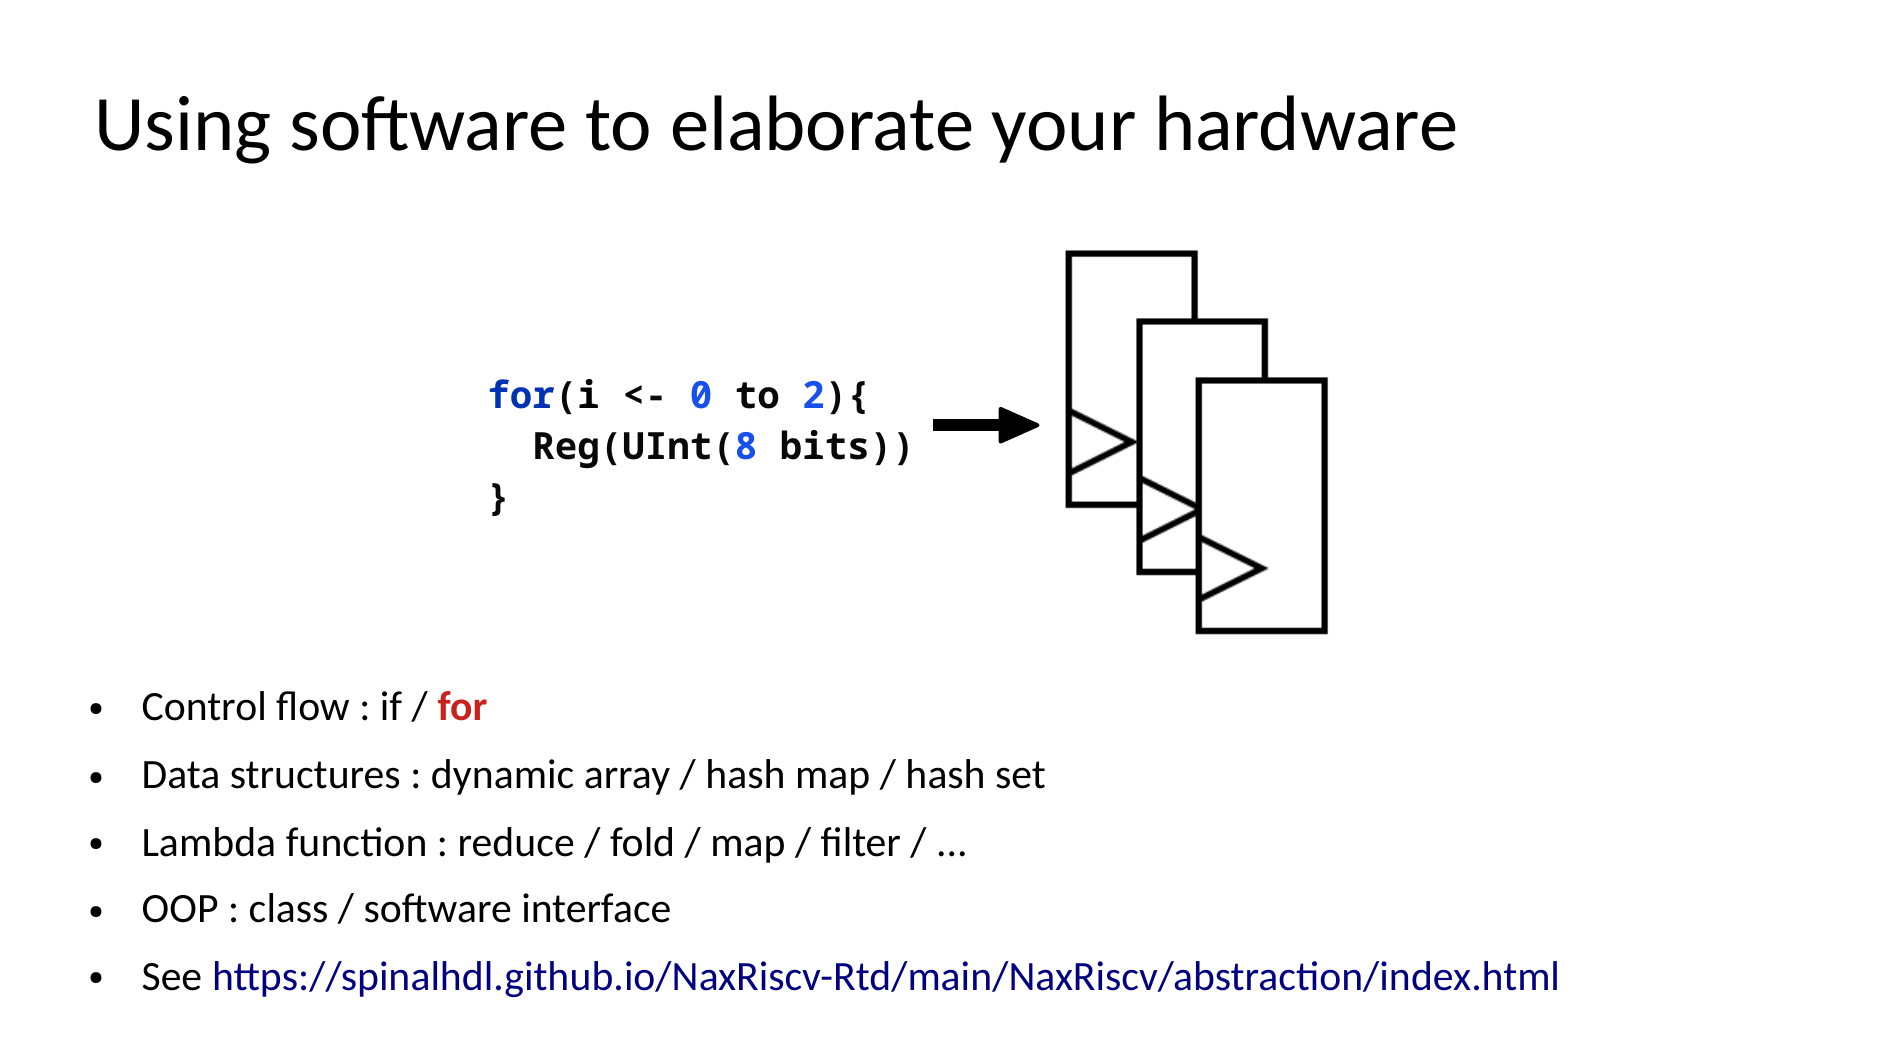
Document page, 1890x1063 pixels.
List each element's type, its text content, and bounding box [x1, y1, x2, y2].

title Using software to elaborate your hardware [94, 42, 1796, 220]
picture [1003, 188, 1391, 697]
text_box for(i <- 0 to 2){ Reg(UInt(8 bits)) } [472, 361, 975, 520]
list Control flow : if / for Data structures : dynamic array / hash map / hash set Lambda function : reduce / fold / map / filter / ... OOP : class / software interface See https://spinalhdl.github.io/NaxRiscv-Rtd/main/NaxRiscv/abstraction/index.html [70, 688, 1878, 1063]
